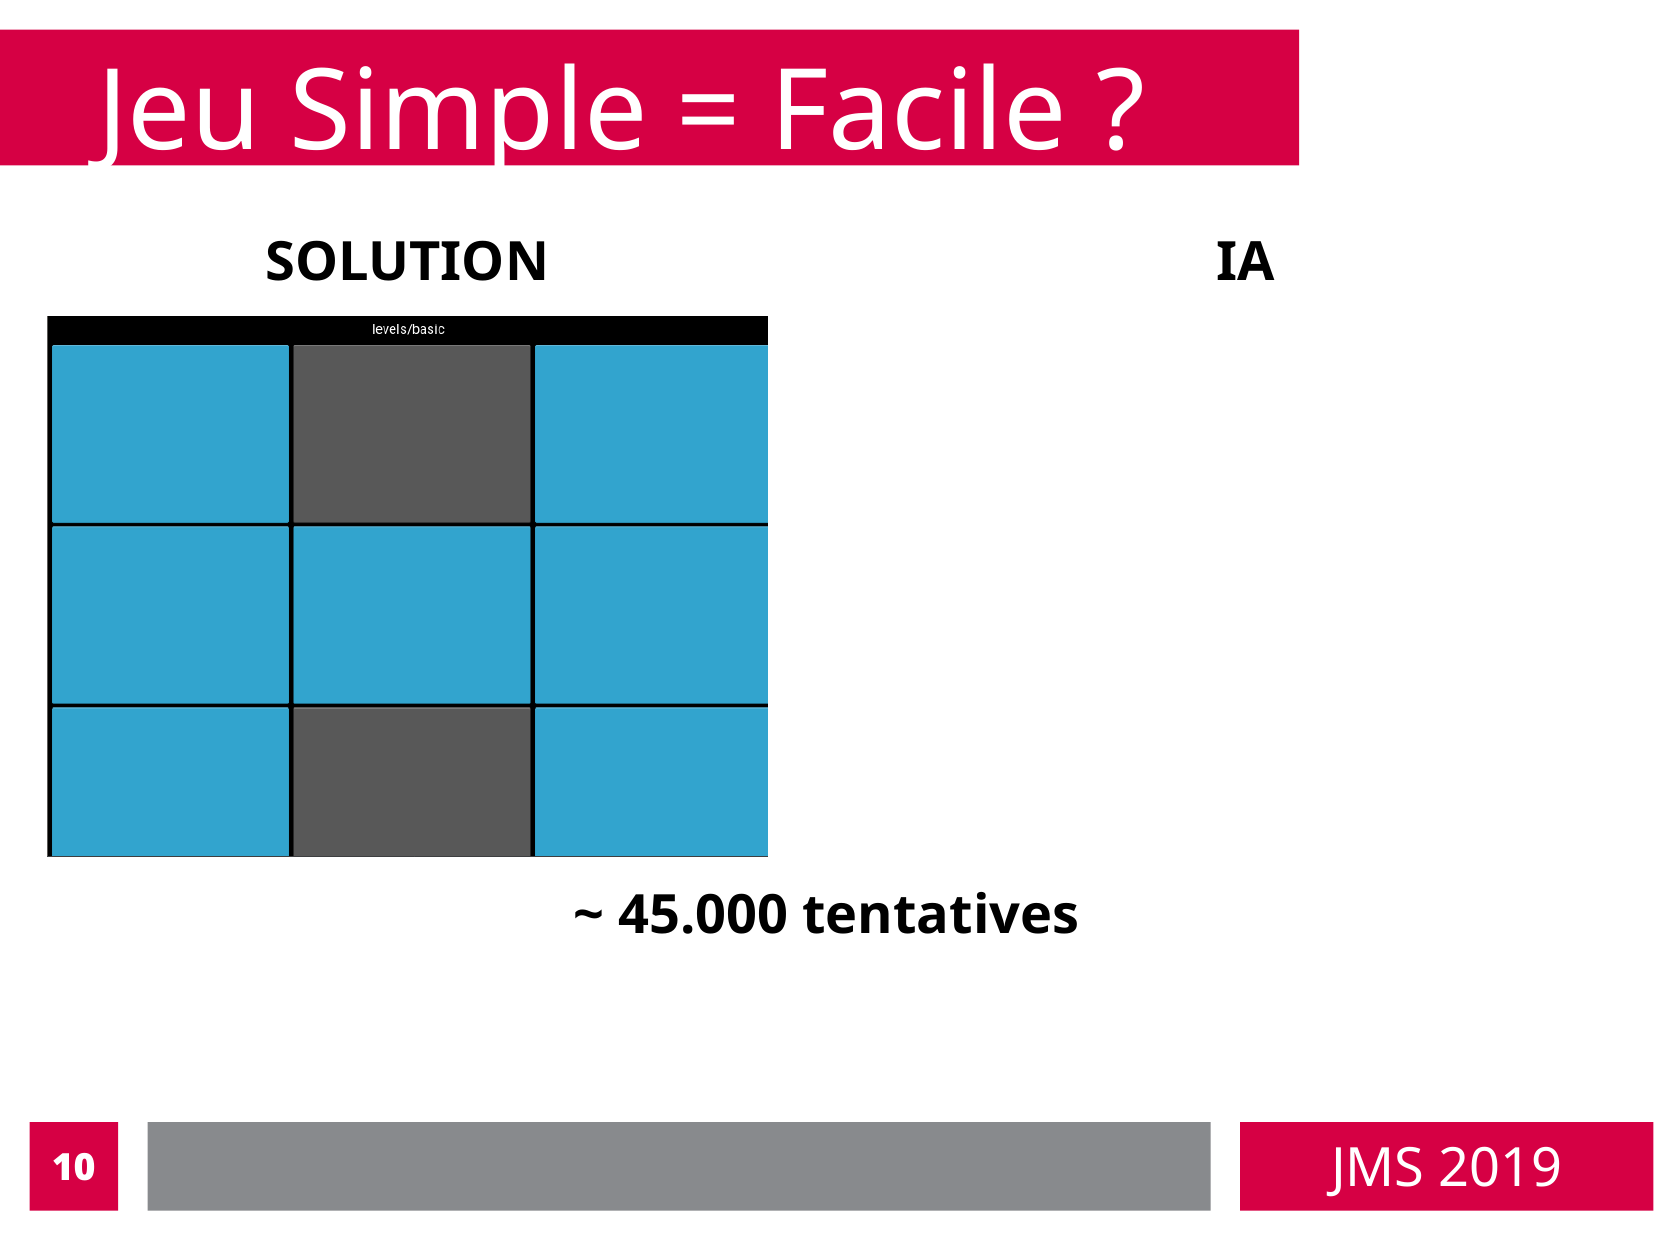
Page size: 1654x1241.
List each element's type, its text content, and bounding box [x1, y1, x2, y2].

text_box IA [885, 220, 1607, 299]
text_box SOLUTION [47, 220, 768, 299]
text_box ~ 45.000 tentatives [64, 884, 1589, 1089]
title Jeu Simple = Facile ? [0, 29, 1229, 178]
picture [47, 316, 768, 857]
